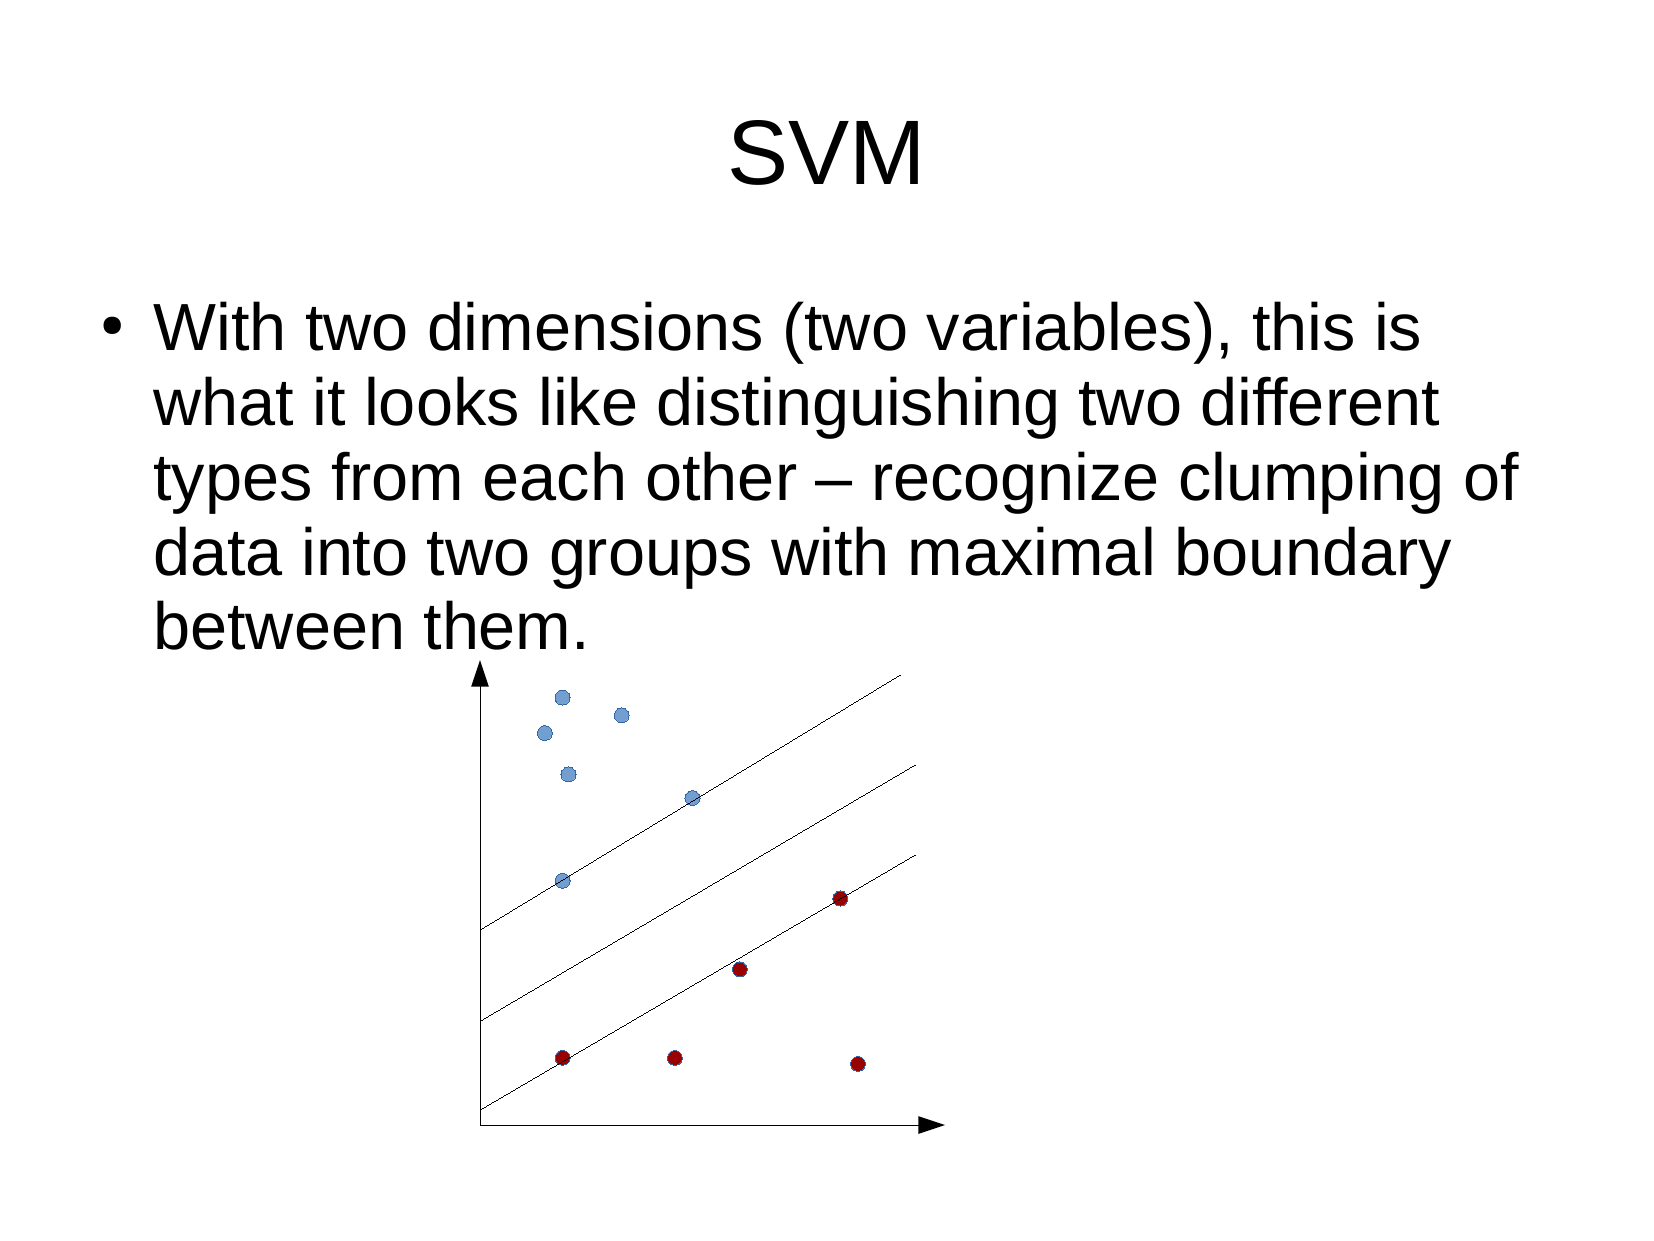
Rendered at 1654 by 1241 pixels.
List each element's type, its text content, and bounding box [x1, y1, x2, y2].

list With two dimensions (two variables), this is what it looks like distinguishing two different types from each other – recognize clumping of data into two groups with maximal boundary between them. [82, 290, 1571, 1010]
text_box [832, 890, 848, 907]
text_box [560, 766, 577, 782]
text_box [555, 873, 571, 889]
text_box [614, 707, 630, 723]
text_box [732, 961, 748, 977]
text_box [850, 1056, 866, 1072]
text_box [555, 1050, 571, 1066]
text_box [555, 690, 571, 706]
text_box [684, 790, 701, 806]
text_box [537, 725, 553, 741]
text_box [667, 1050, 683, 1066]
title SVM [82, 49, 1571, 257]
